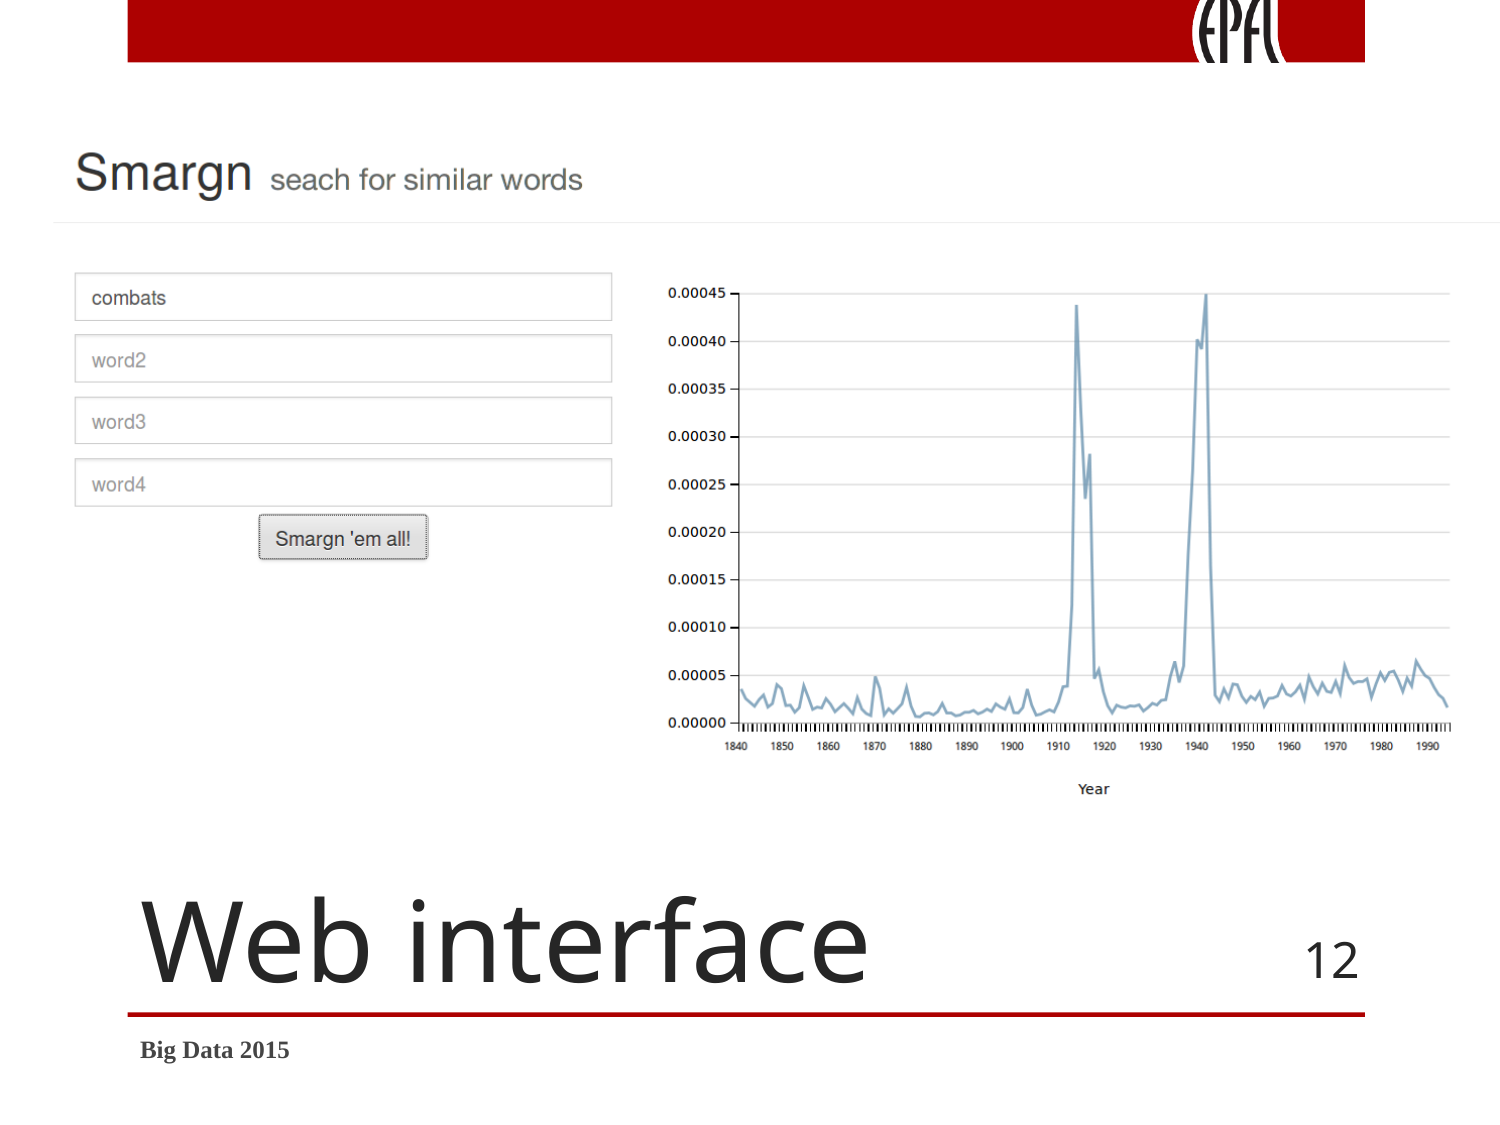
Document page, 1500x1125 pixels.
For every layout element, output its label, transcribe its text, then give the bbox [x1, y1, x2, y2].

slide_number <numéro> [1250, 933, 1375, 993]
picture [0, 0, 1500, 1125]
title Web interface [125, 882, 1238, 1013]
footer Big Data 2015 [125, 1018, 925, 1079]
